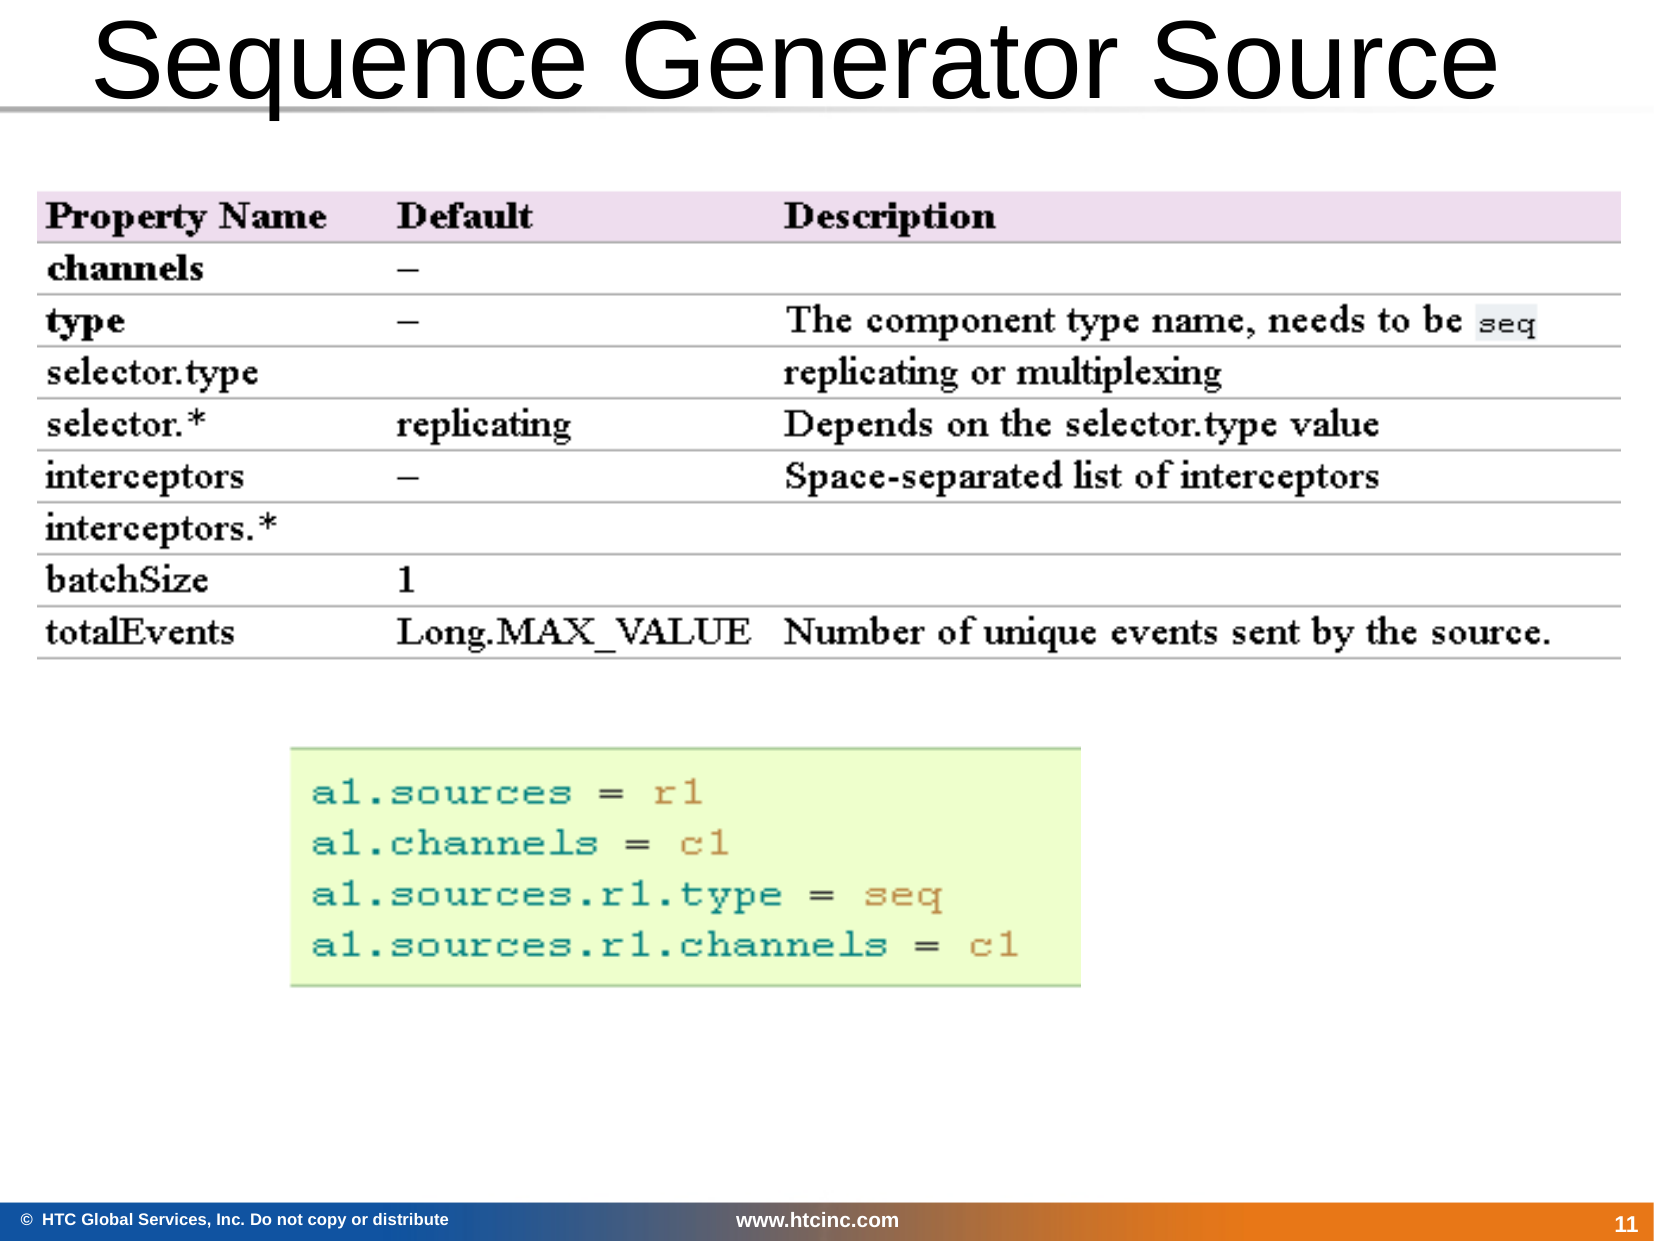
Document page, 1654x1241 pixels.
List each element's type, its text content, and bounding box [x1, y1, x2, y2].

title Sequence Generator Source [90, 0, 1579, 121]
picture [0, 0, 1654, 1241]
